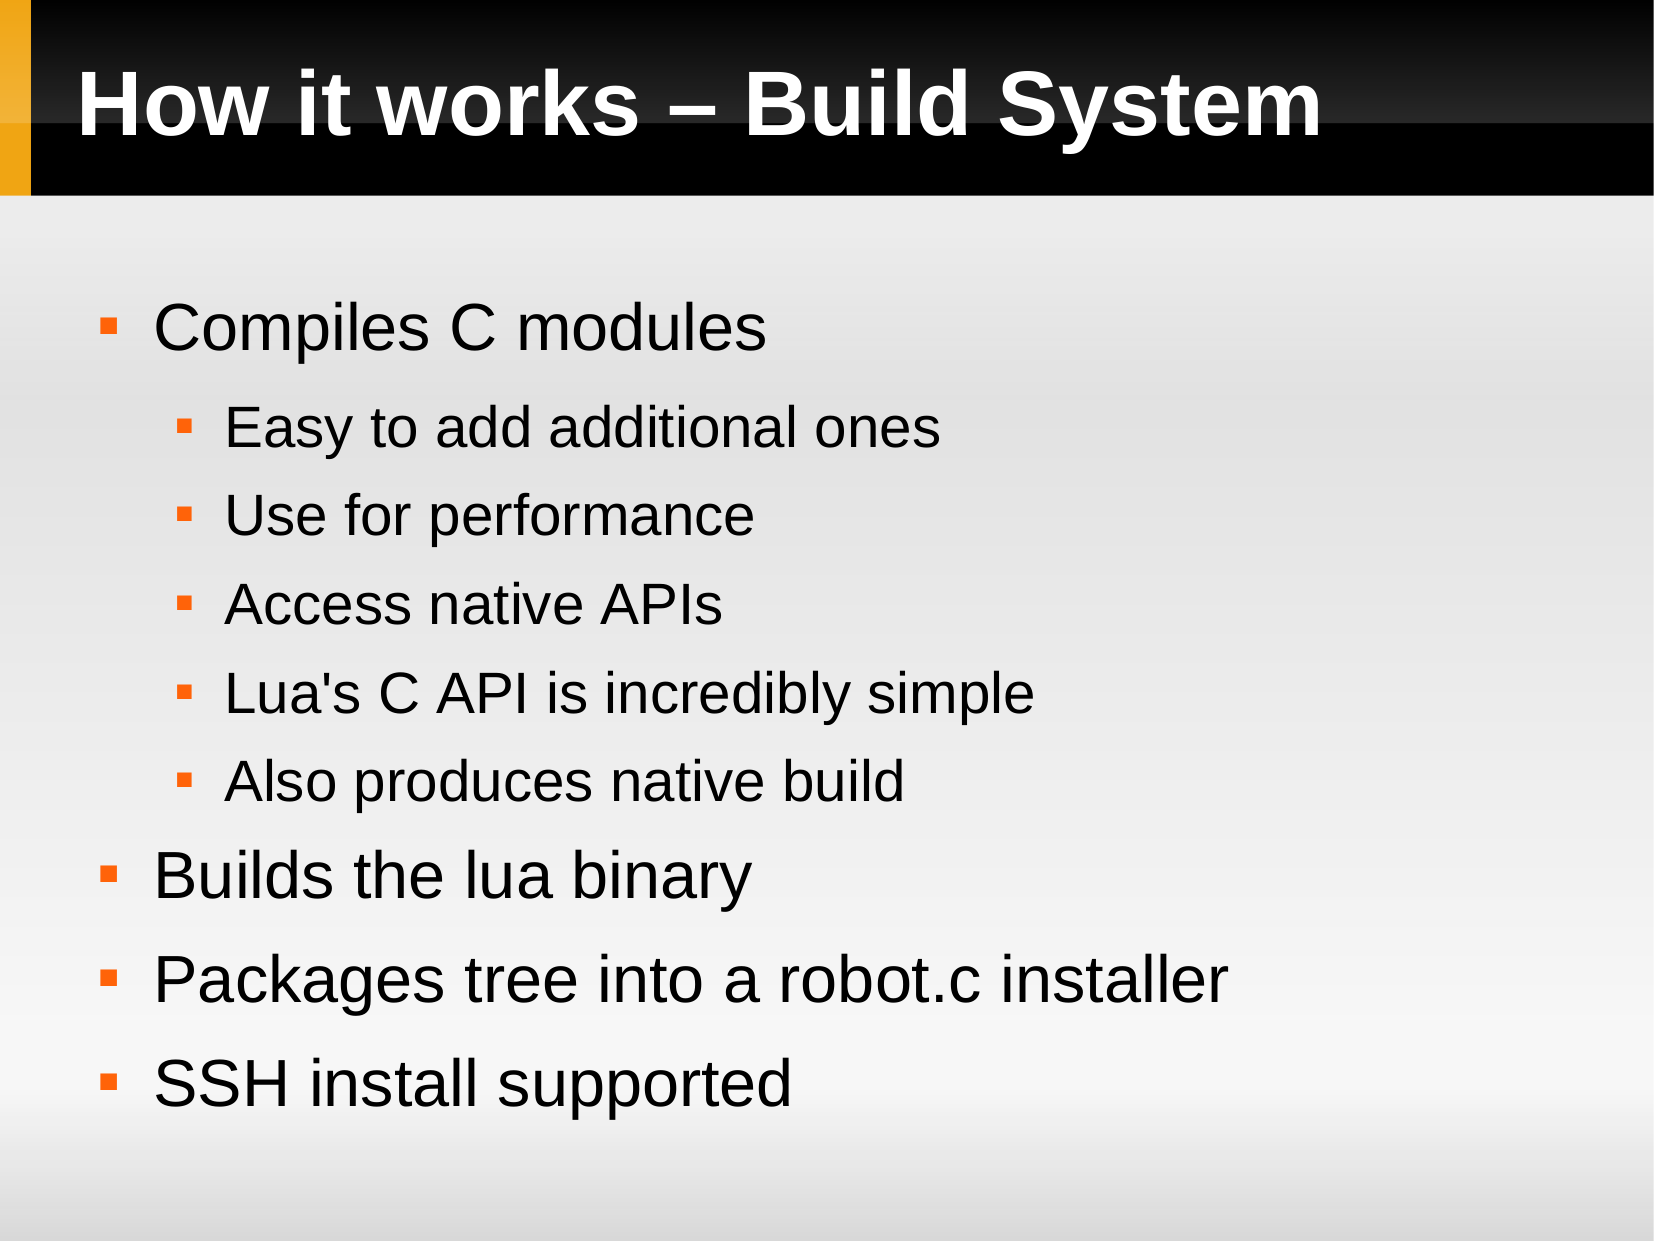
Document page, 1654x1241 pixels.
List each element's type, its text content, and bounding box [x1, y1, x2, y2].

picture [0, 0, 1654, 1241]
list Compiles C modules Easy to add additional ones Use for performance Access native APIs Lua's C API is incredibly simple Also produces native build Builds the lua binary Packages tree into a robot.c installer SSH install supported [82, 290, 1571, 1122]
title How it works – Build System [76, 7, 1565, 200]
